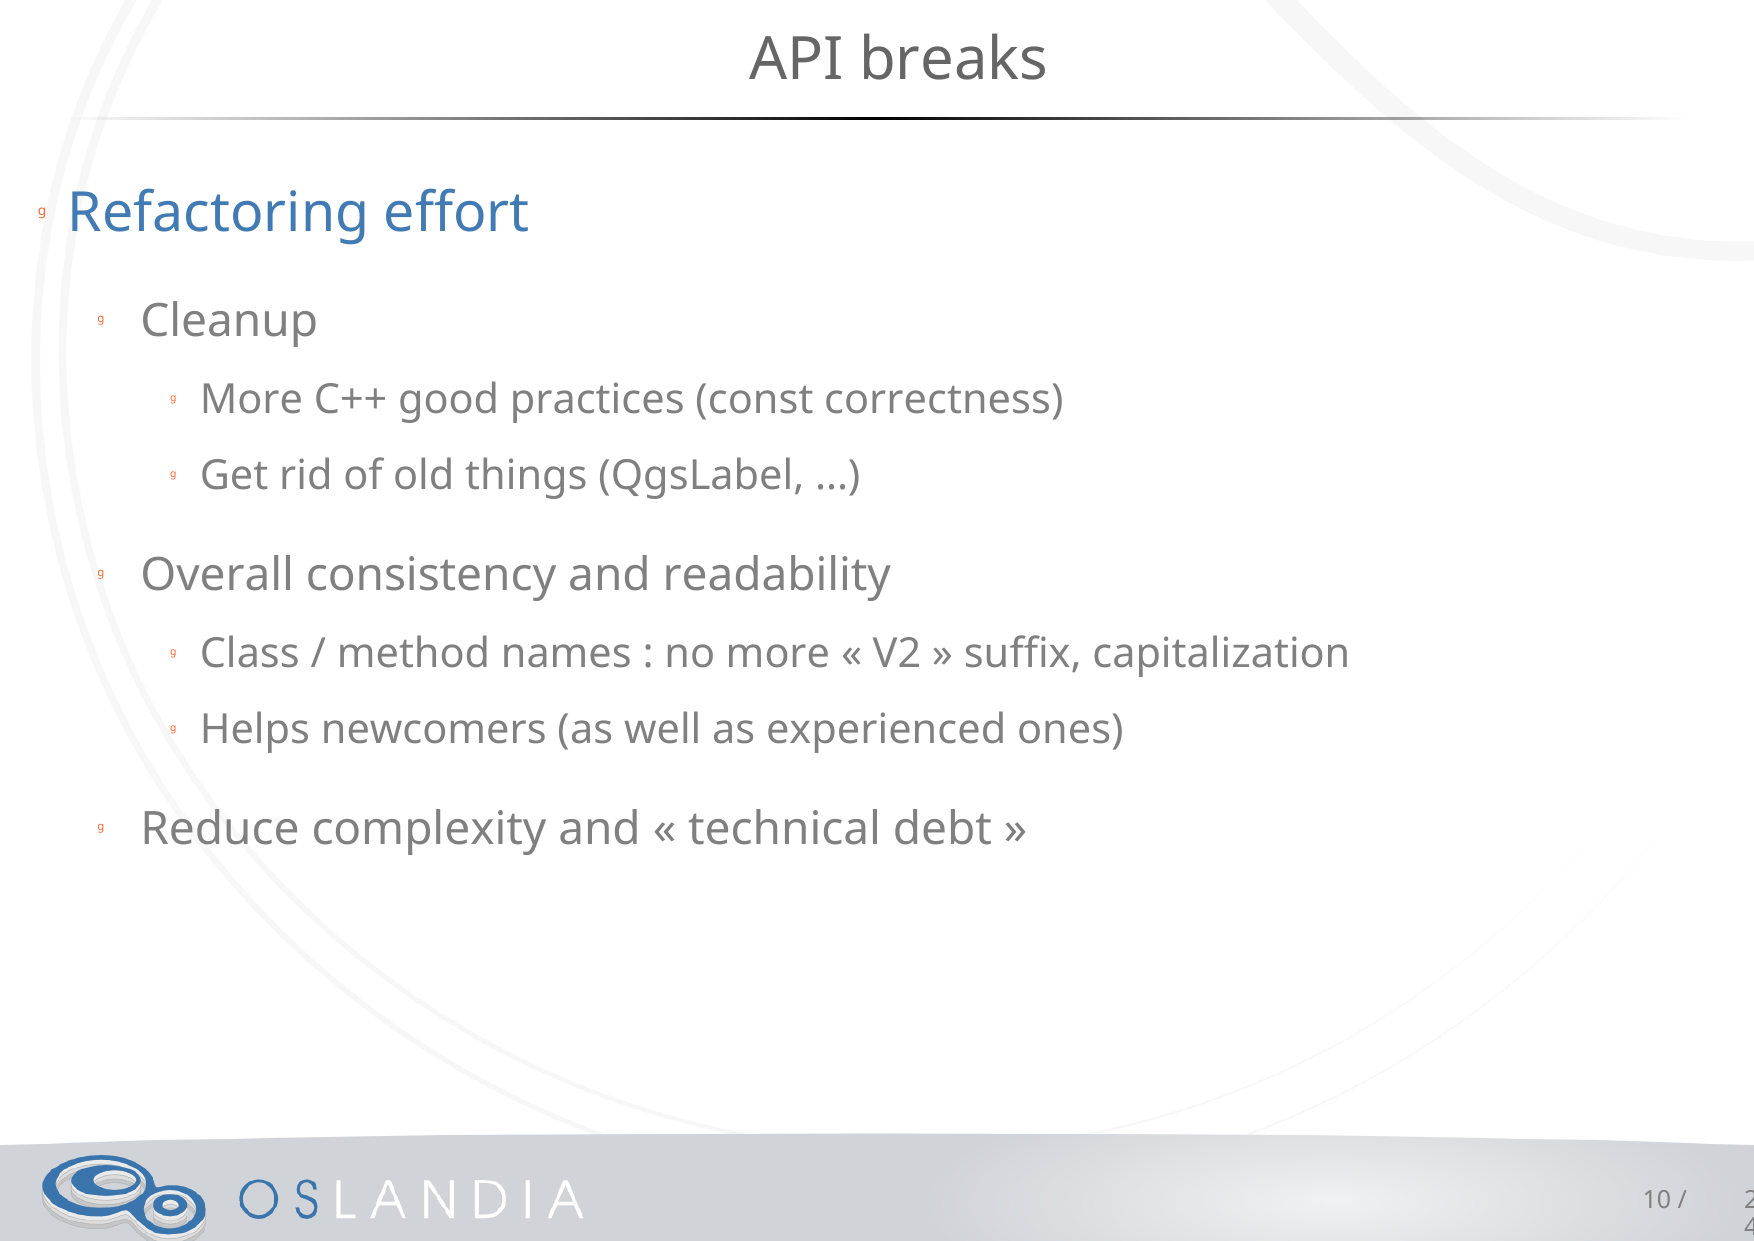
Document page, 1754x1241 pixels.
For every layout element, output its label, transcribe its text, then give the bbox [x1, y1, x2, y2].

picture [1747, 1221, 1753, 1229]
title API breaks [31, 14, 1754, 98]
list Refactoring effort Cleanup More C++ good practices (const correctness) Get rid of old things (QgsLabel, ...) Overall consistency and readability Class / method names : no more « V2 » suffix, capitalization Helps newcomers (as well as experienced ones) Reduce complexity and « technical debt » [37, 172, 1710, 1090]
picture [0, 0, 1754, 1241]
